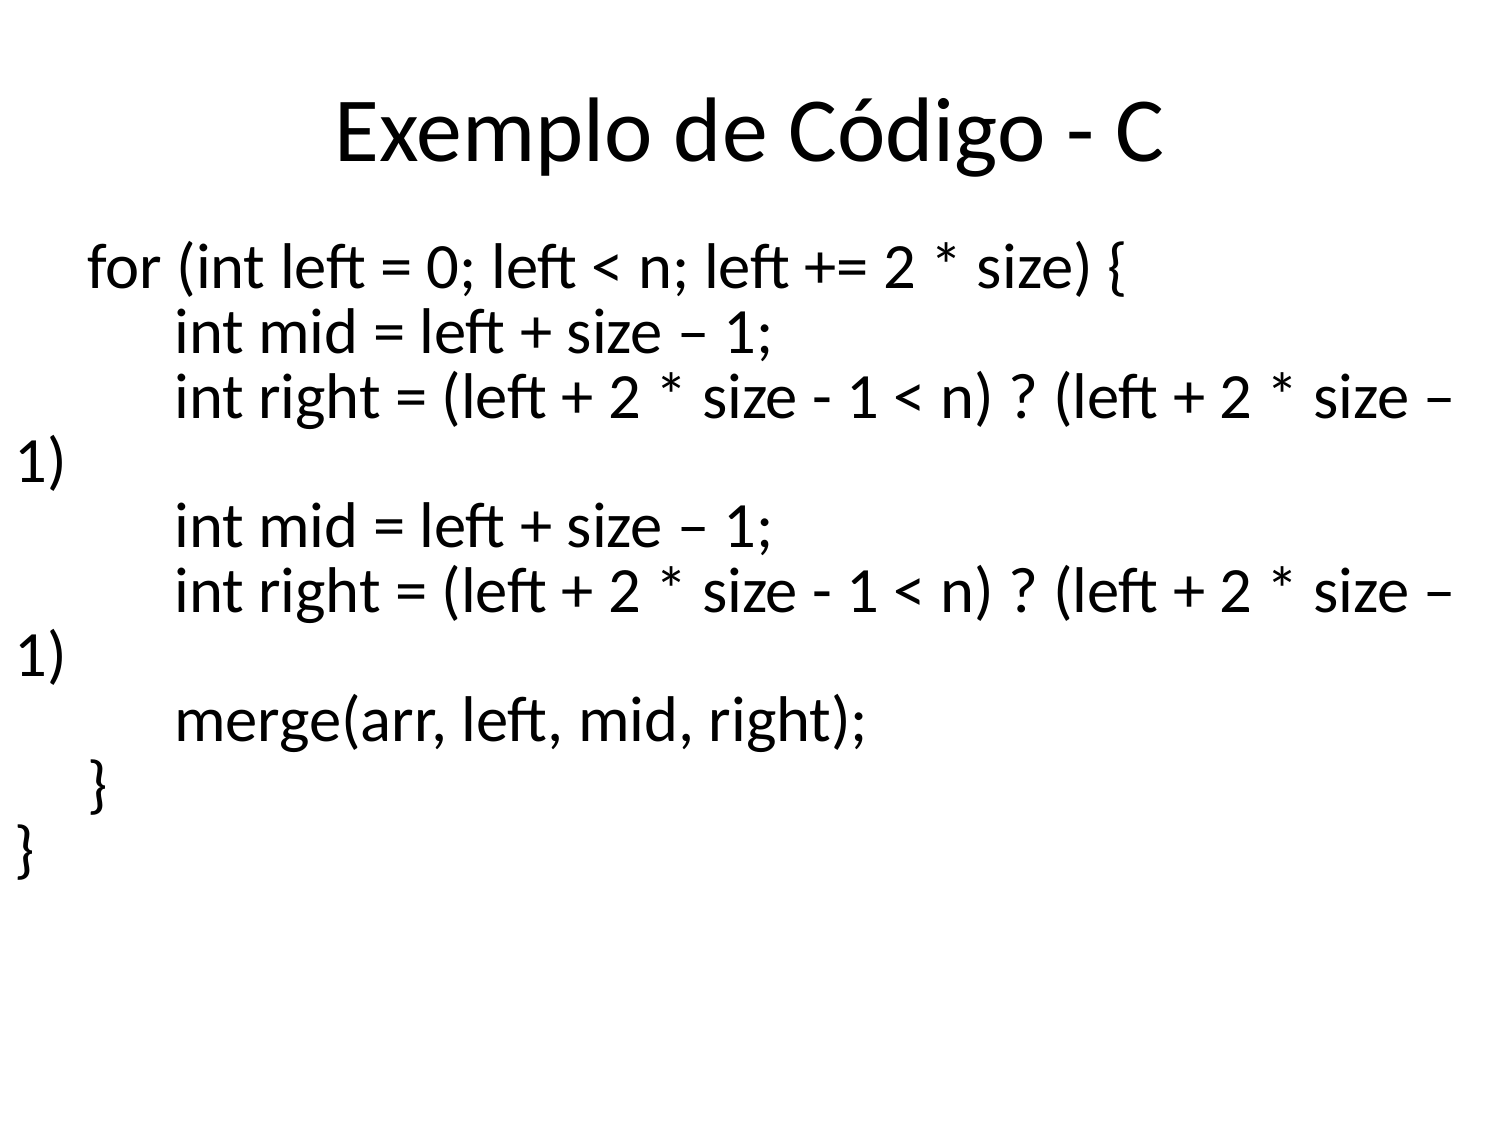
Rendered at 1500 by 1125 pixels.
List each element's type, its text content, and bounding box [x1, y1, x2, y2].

title Exemplo de Código - C [75, 45, 1425, 232]
text_box for (int left = 0; left < n; left += 2 * size) { int mid = left + size – 1; int right = (left + 2 * size - 1 < n) ? (left + 2 * size – 1) int mid = left + size – 1; int right = (left + 2 * size - 1 < n) ? (left + 2 * size – 1) merge(arr, left, mid, right); } } [0, 232, 1500, 1125]
